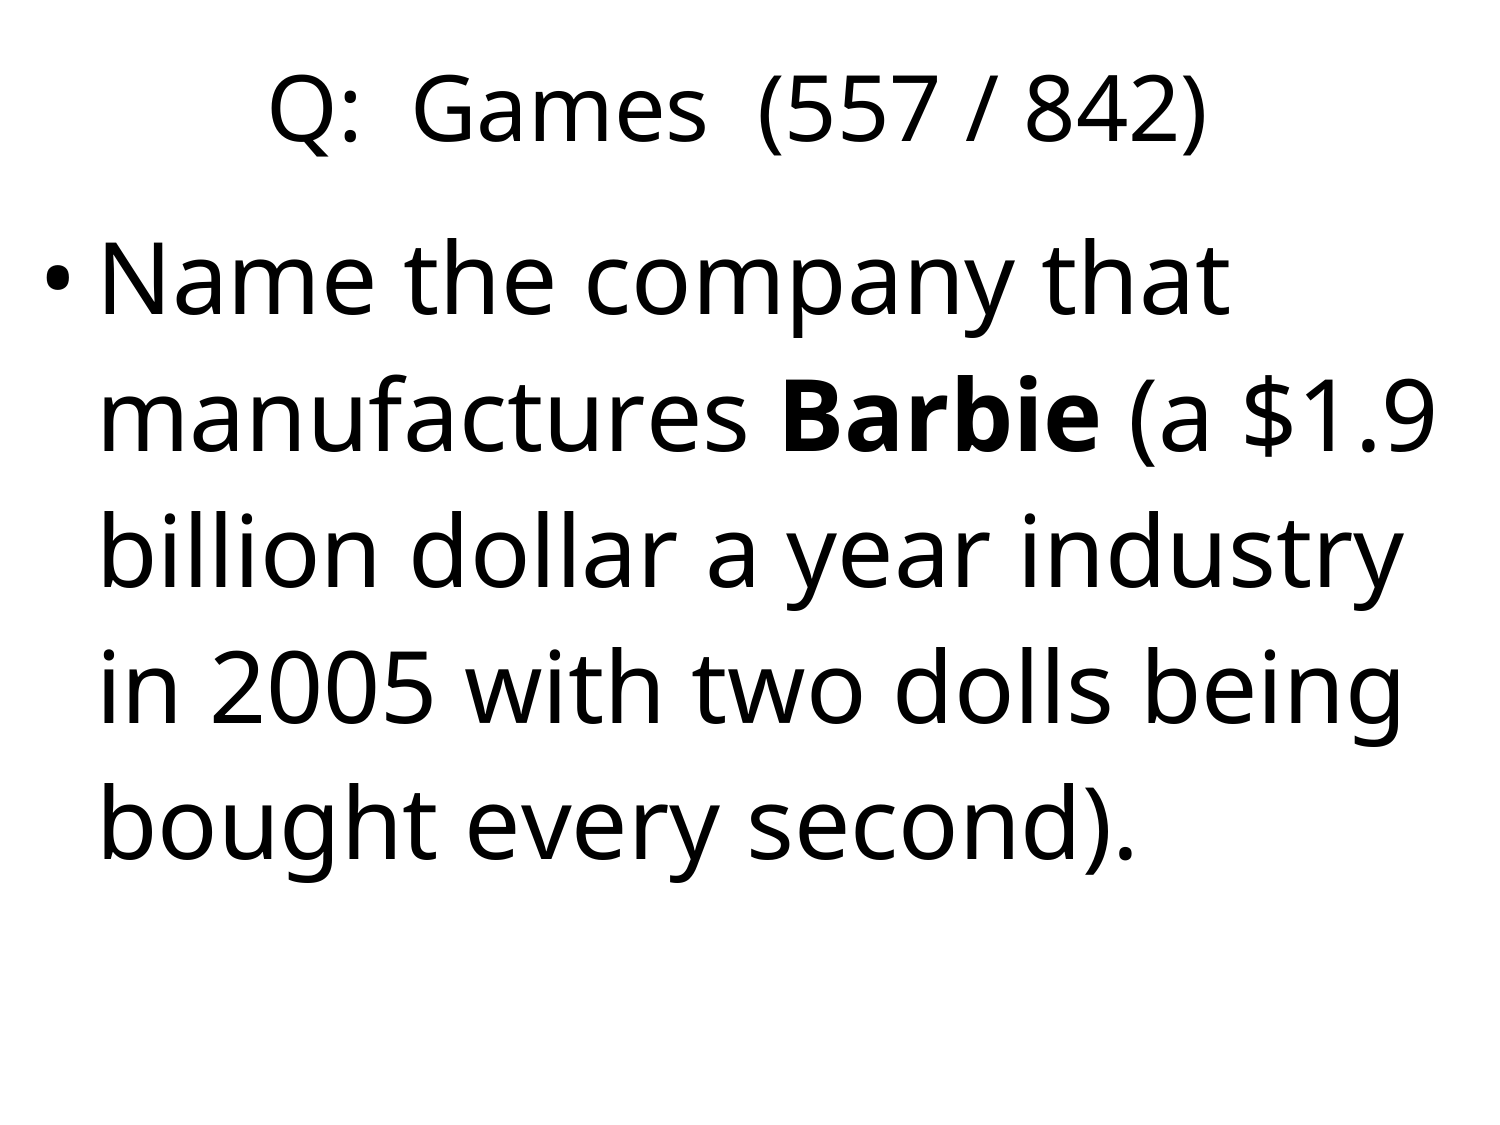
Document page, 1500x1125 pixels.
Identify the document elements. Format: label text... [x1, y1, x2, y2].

title Q: Games (557 / 842) [24, 12, 1476, 200]
list Name the company that manufactures Barbie (a $1.9 billion dollar a year industry in 2005 with two dolls being bought every second). [24, 200, 1476, 1101]
